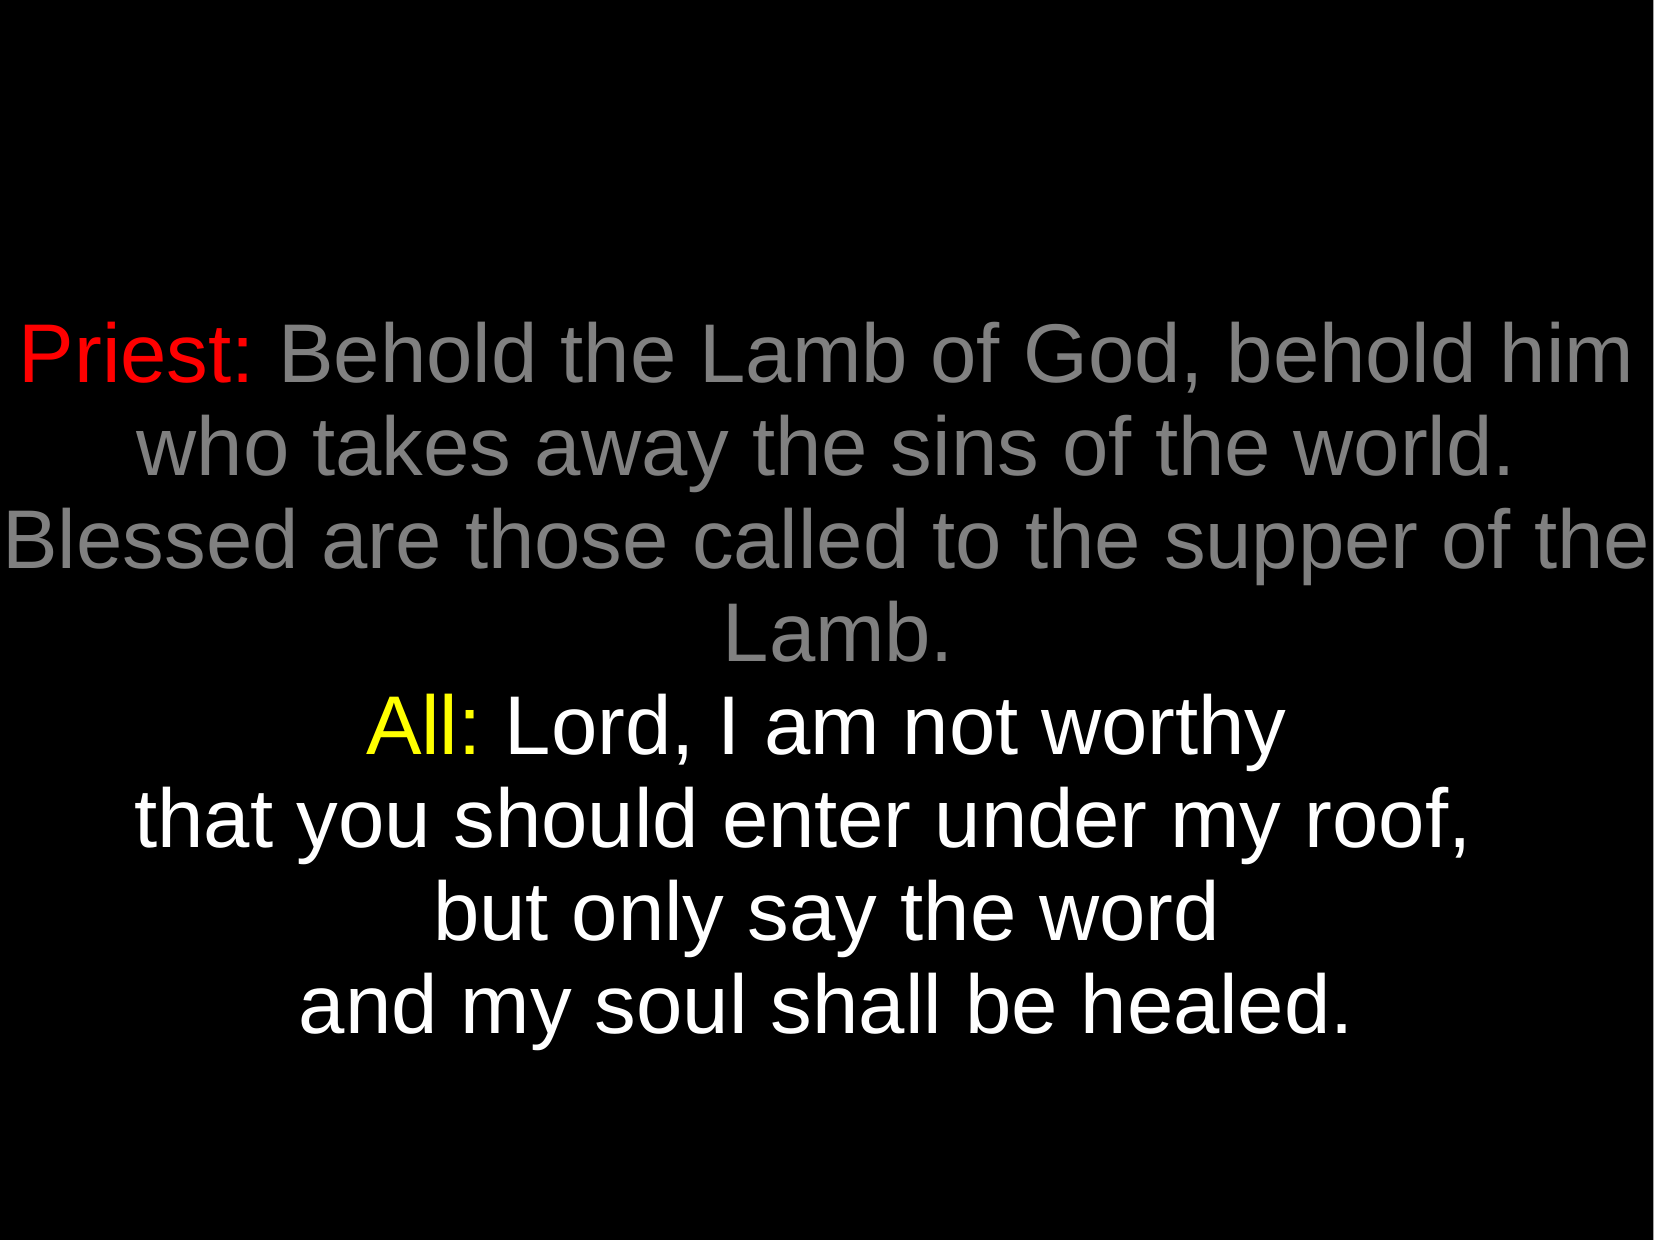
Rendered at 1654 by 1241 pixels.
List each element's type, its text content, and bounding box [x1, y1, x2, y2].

list Priest: Behold the Lamb of God, behold him who takes away the sins of the world. Blessed are those called to the supper of the Lamb. All: Lord, I am not worthy that you should enter under my roof, but only say the word and my soul shall be healed. [0, 307, 1654, 1241]
